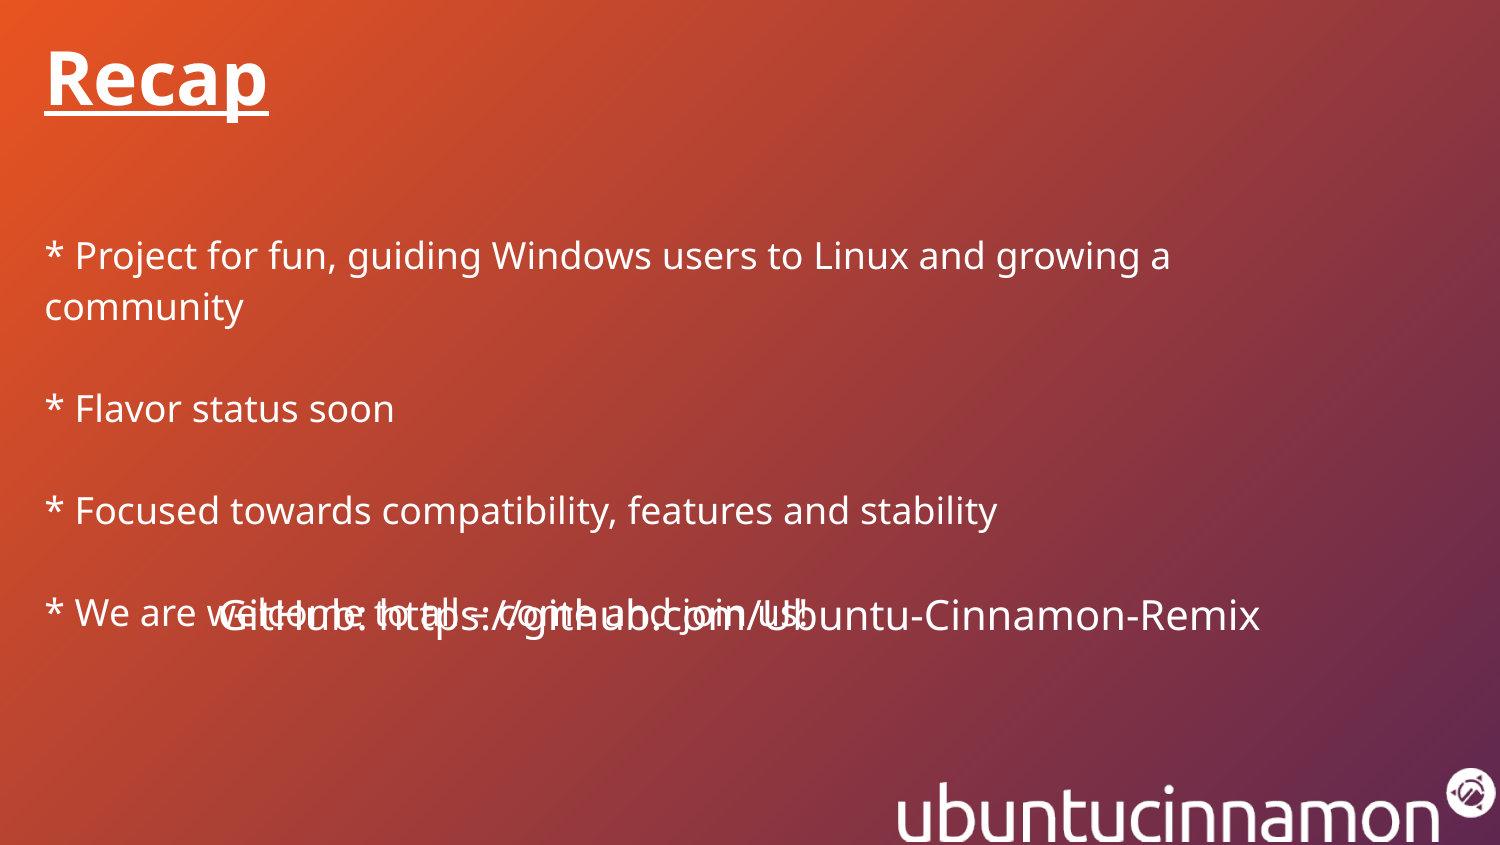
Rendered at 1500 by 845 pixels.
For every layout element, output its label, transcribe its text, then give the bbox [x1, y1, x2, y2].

text_box GitHub: https://github.com/Ubuntu-Cinnamon-Remix [203, 578, 1366, 640]
text_box Recap * Project for fun, guiding Windows users to Linux and growing a community * Flavor status soon * Focused towards compatibility, features and stability * We are welcome to all – come and join us! [29, 17, 1337, 496]
picture [862, 768, 1496, 842]
